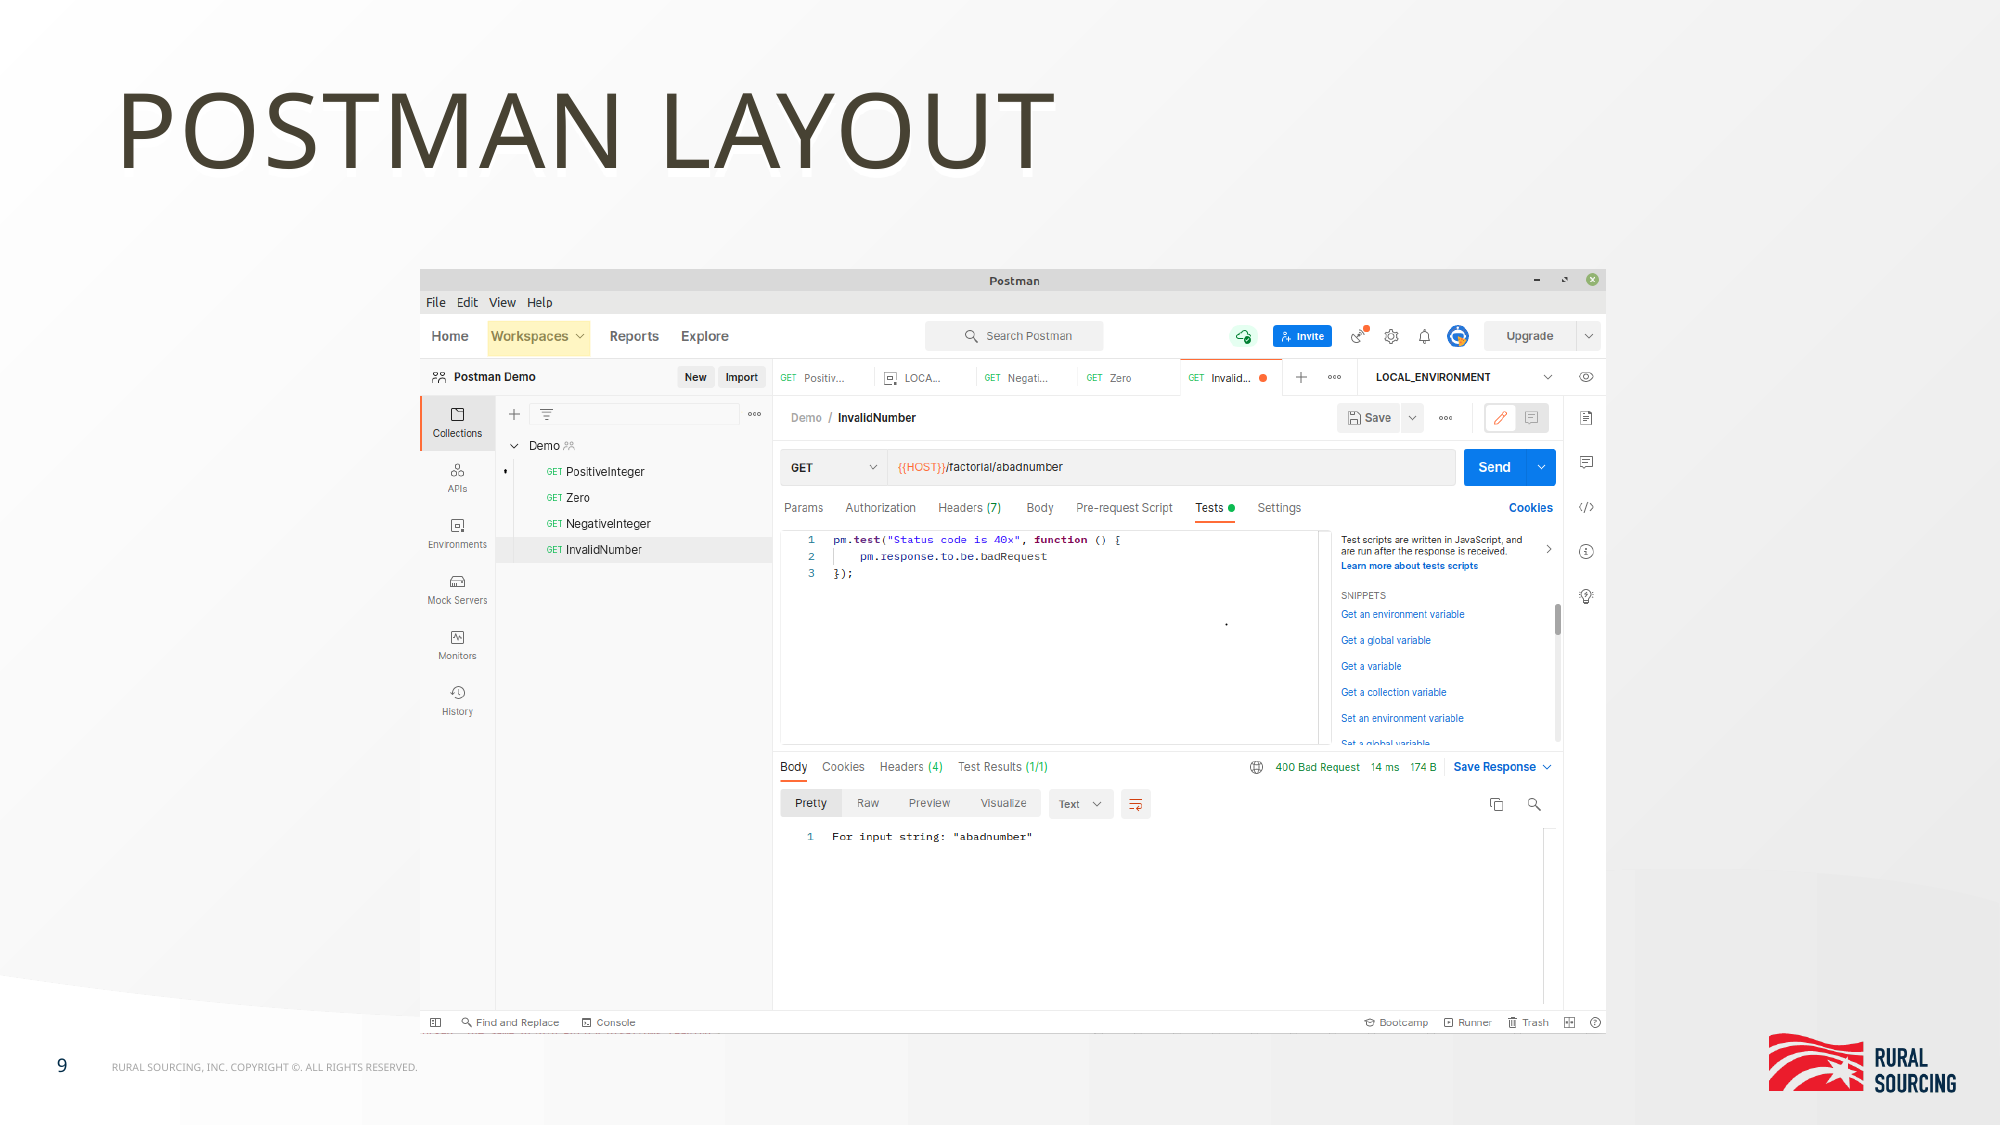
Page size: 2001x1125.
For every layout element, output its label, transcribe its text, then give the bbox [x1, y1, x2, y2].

picture [420, 269, 1606, 1035]
picture [1769, 1033, 1956, 1093]
title postman layout [99, 44, 1900, 233]
